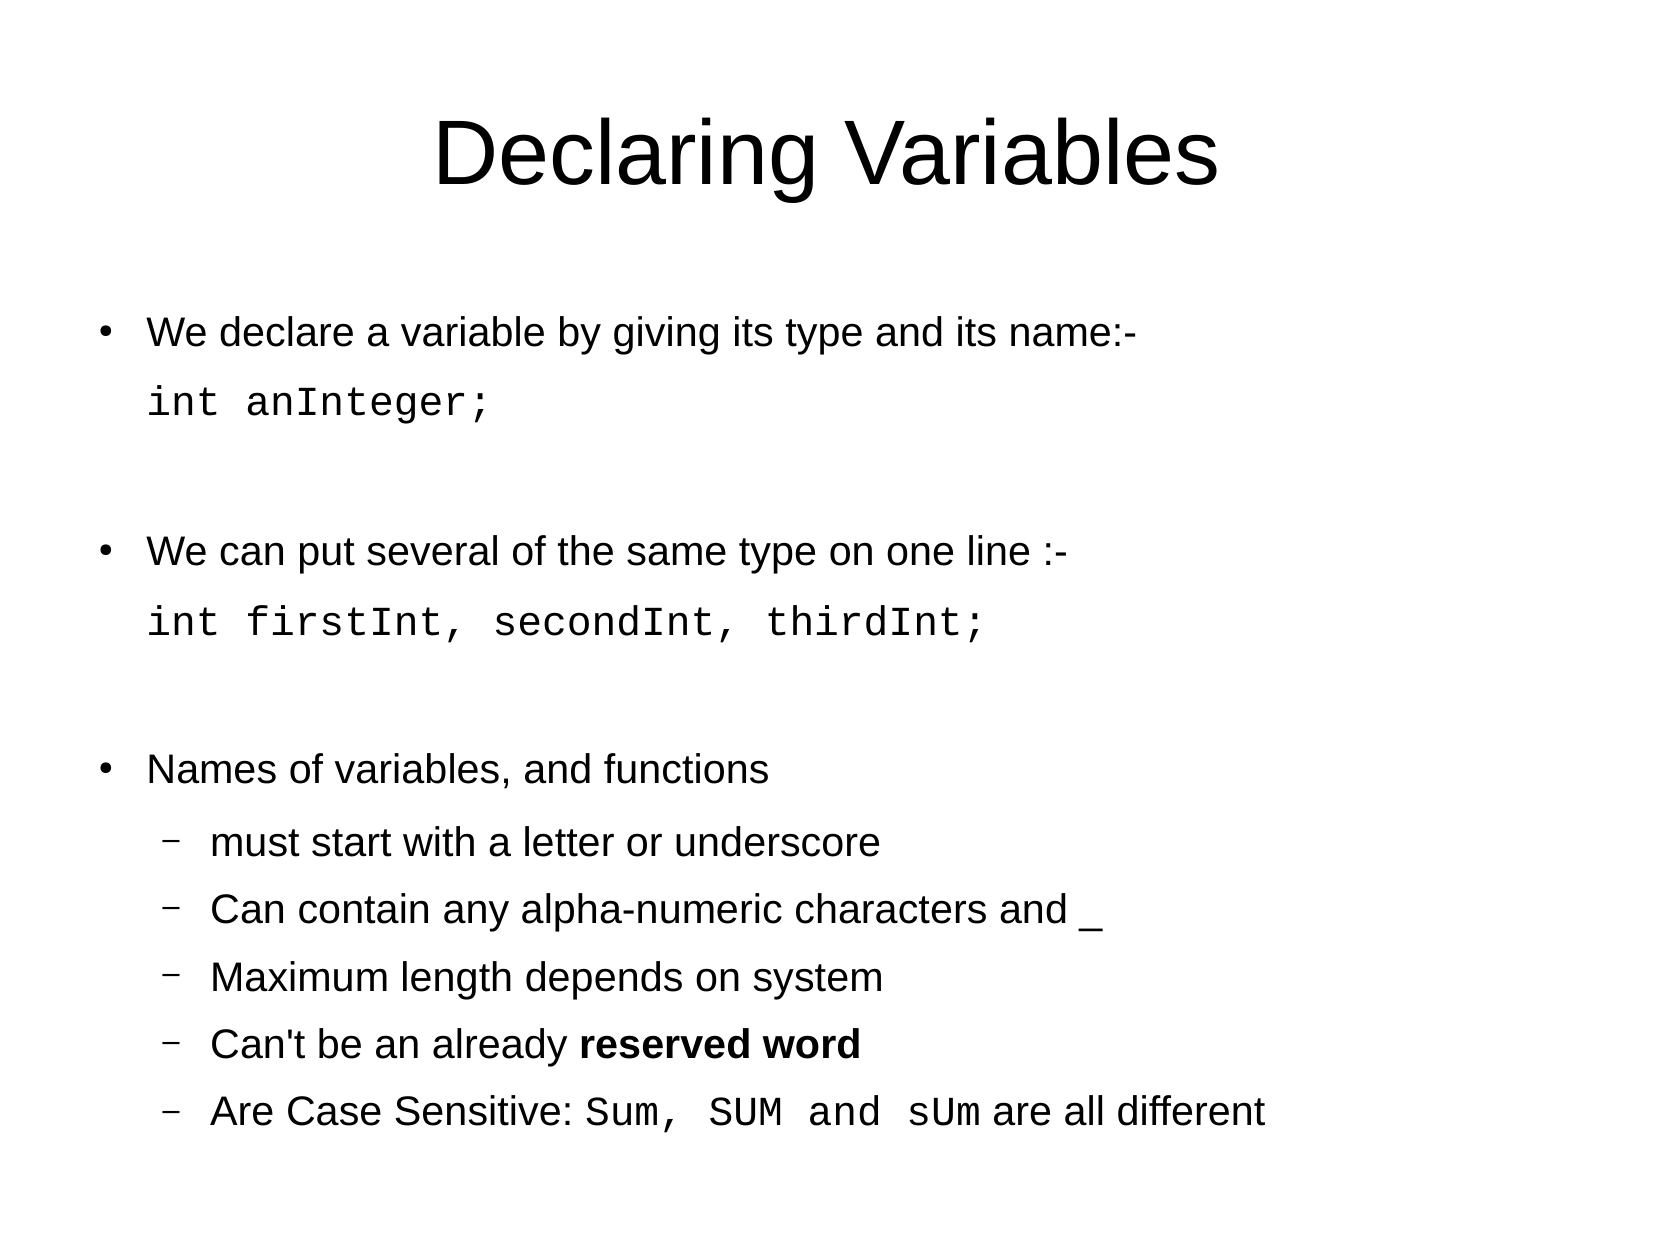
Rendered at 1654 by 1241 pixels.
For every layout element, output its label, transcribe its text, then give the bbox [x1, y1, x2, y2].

list We declare a variable by giving its type and its name:- int anInteger; We can put several of the same type on one line :- int firstInt, secondInt, thirdInt; Names of variables, and functions must start with a letter or underscore Can contain any alpha-numeric characters and _ Maximum length depends on system Can't be an already reserved word Are Case Sensitive: Sum, SUM and sUm are all different [82, 236, 1538, 1146]
title Declaring Variables [82, 49, 1571, 257]
